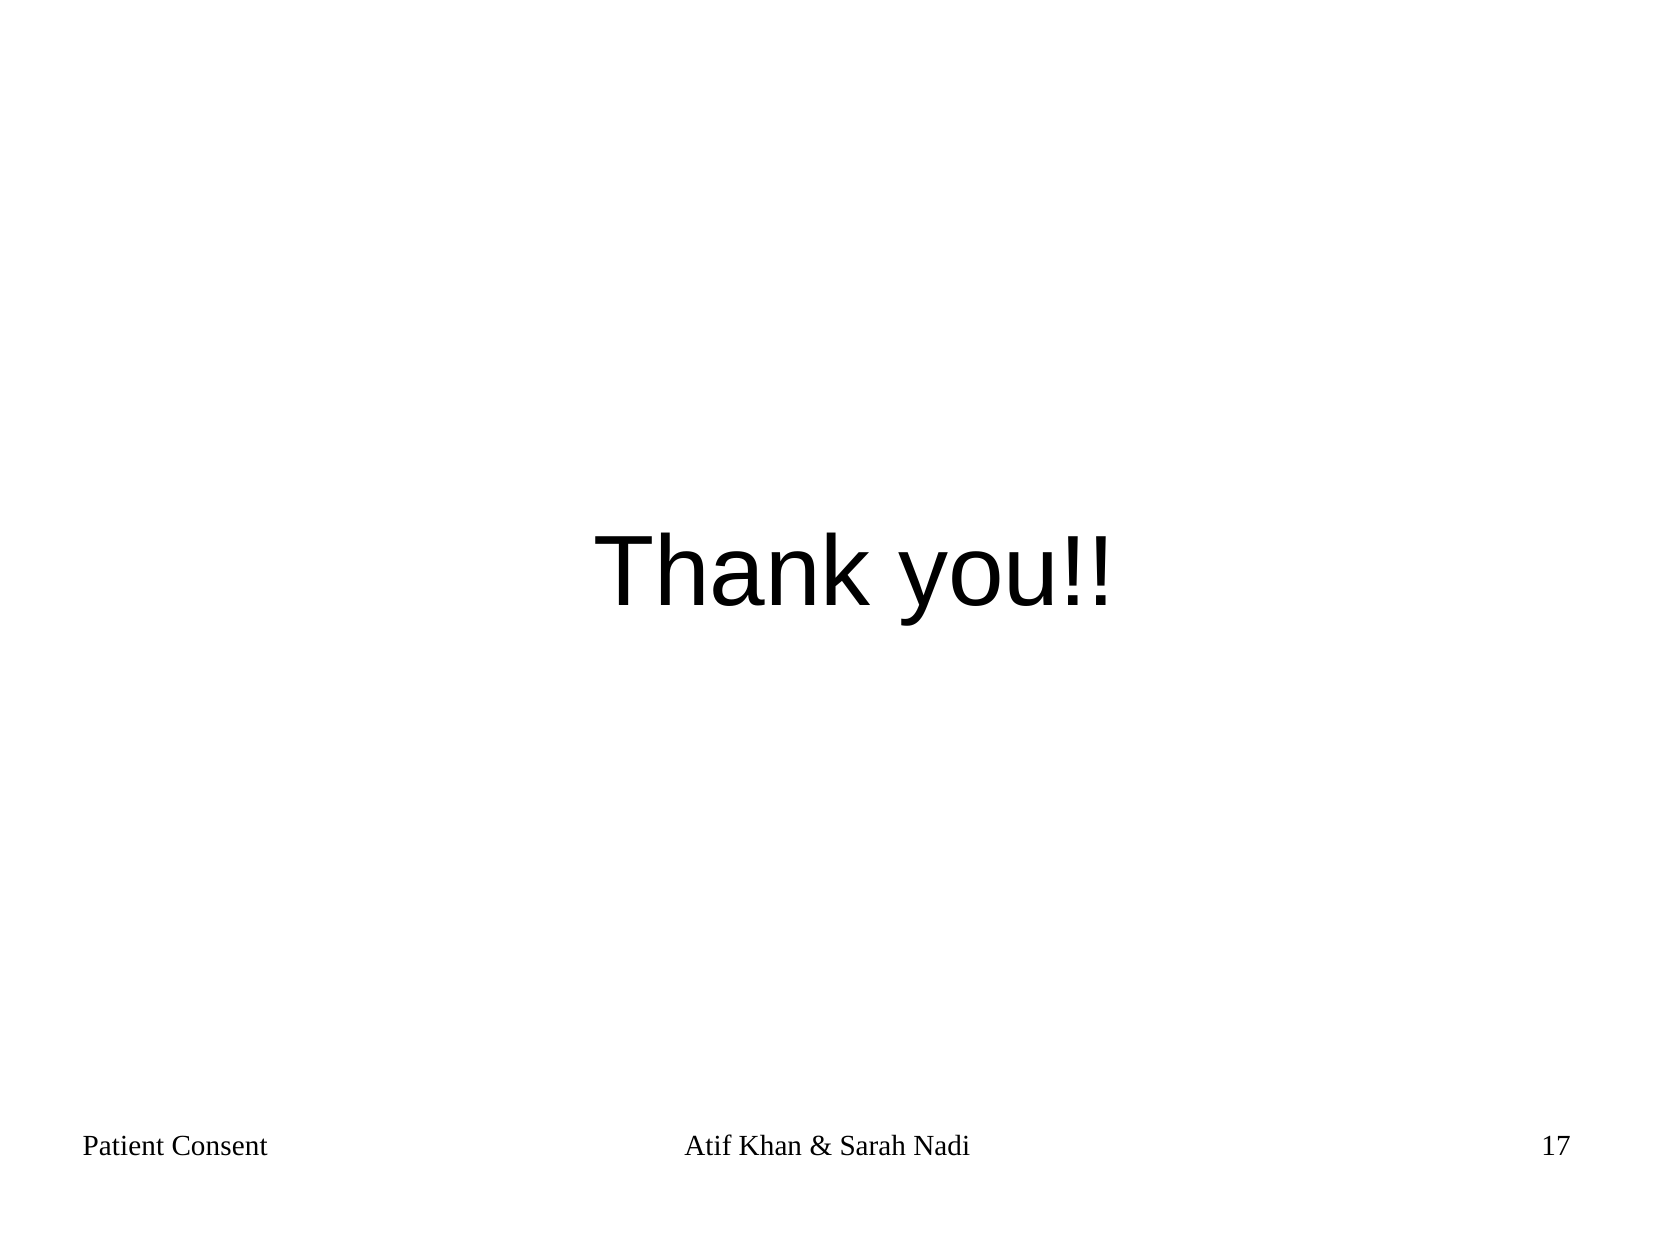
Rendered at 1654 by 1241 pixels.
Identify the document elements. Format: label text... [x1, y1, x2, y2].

text_box Thank you!! [578, 507, 1131, 635]
